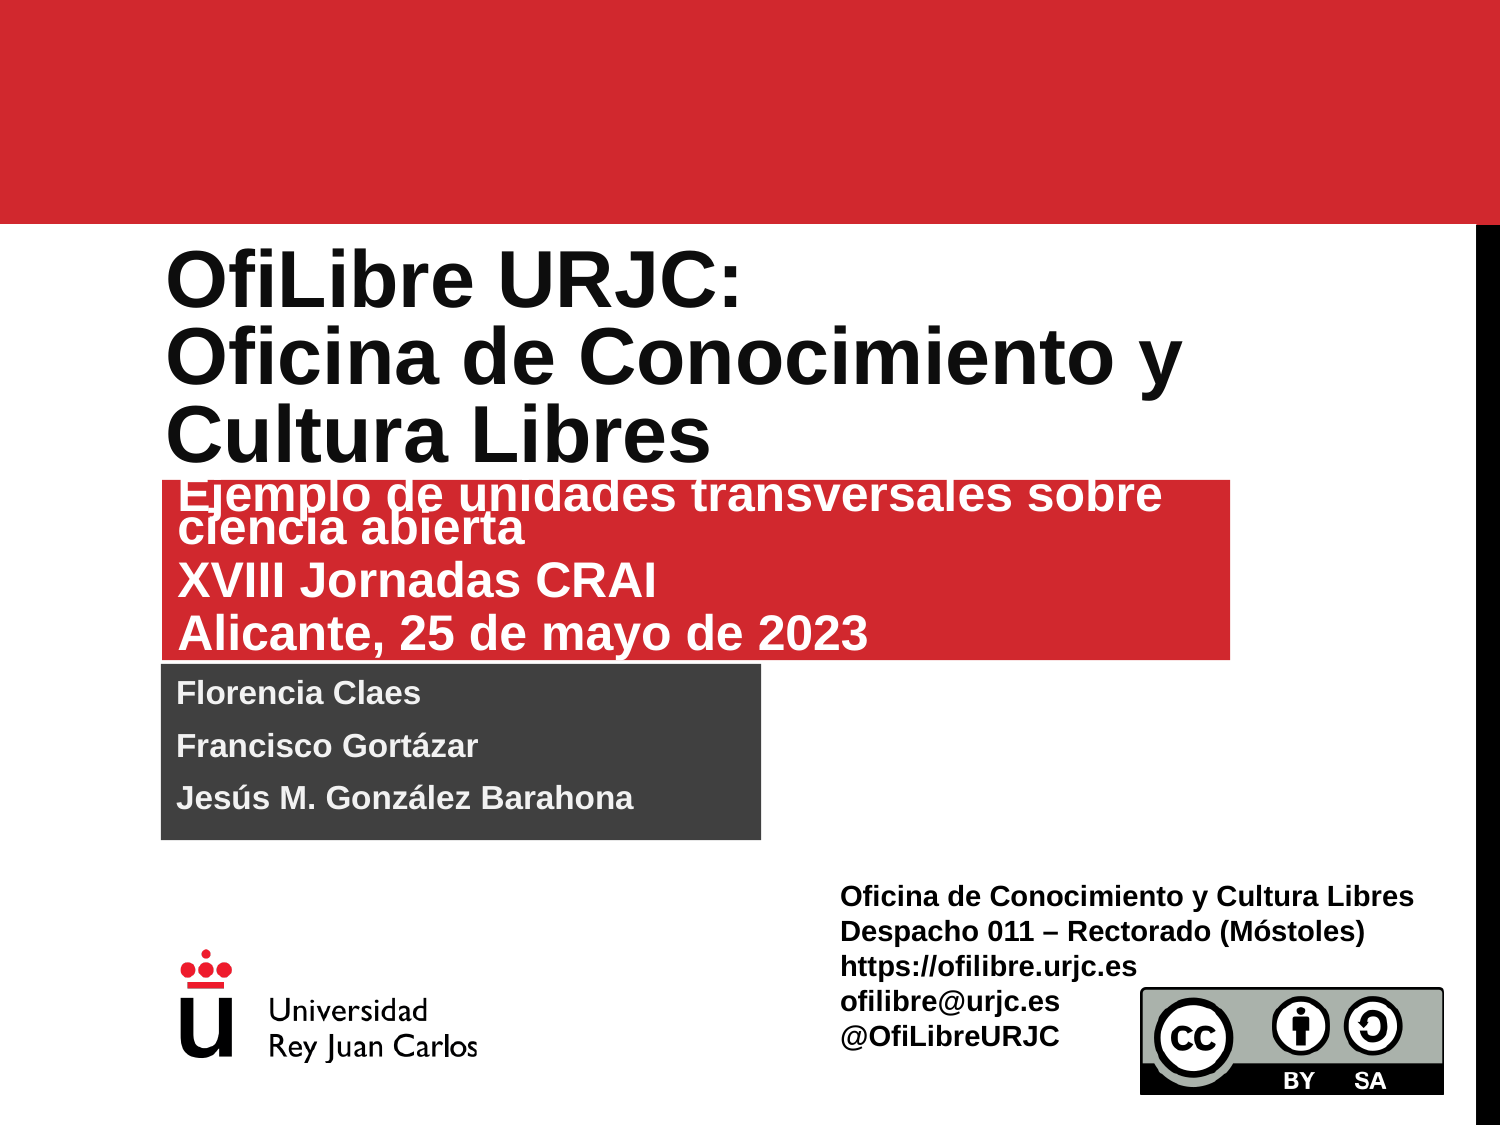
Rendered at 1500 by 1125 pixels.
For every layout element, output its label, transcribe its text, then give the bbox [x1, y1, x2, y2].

text_box Ejemplo de unidades transversales sobre ciencia abierta XVIII Jornadas CRAI Alicante, 25 de mayo de 2023 [162, 479, 1231, 661]
text_box OfiLibre URJC: Oficina de Conocimiento y Cultura Libres [150, 216, 1383, 487]
text_box [0, 0, 1500, 224]
picture [180, 949, 477, 1063]
text_box Florencia Claes Francisco Gortázar Jesús M. González Barahona [160, 663, 762, 841]
picture [1140, 987, 1444, 1096]
text_box Oficina de Conocimiento y Cultura Libres Despacho 011 – Rectorado (Móstoles) https://ofilibre.urjc.es ofilibre@urjc.es @OfiLibreURJC [825, 870, 1446, 1065]
